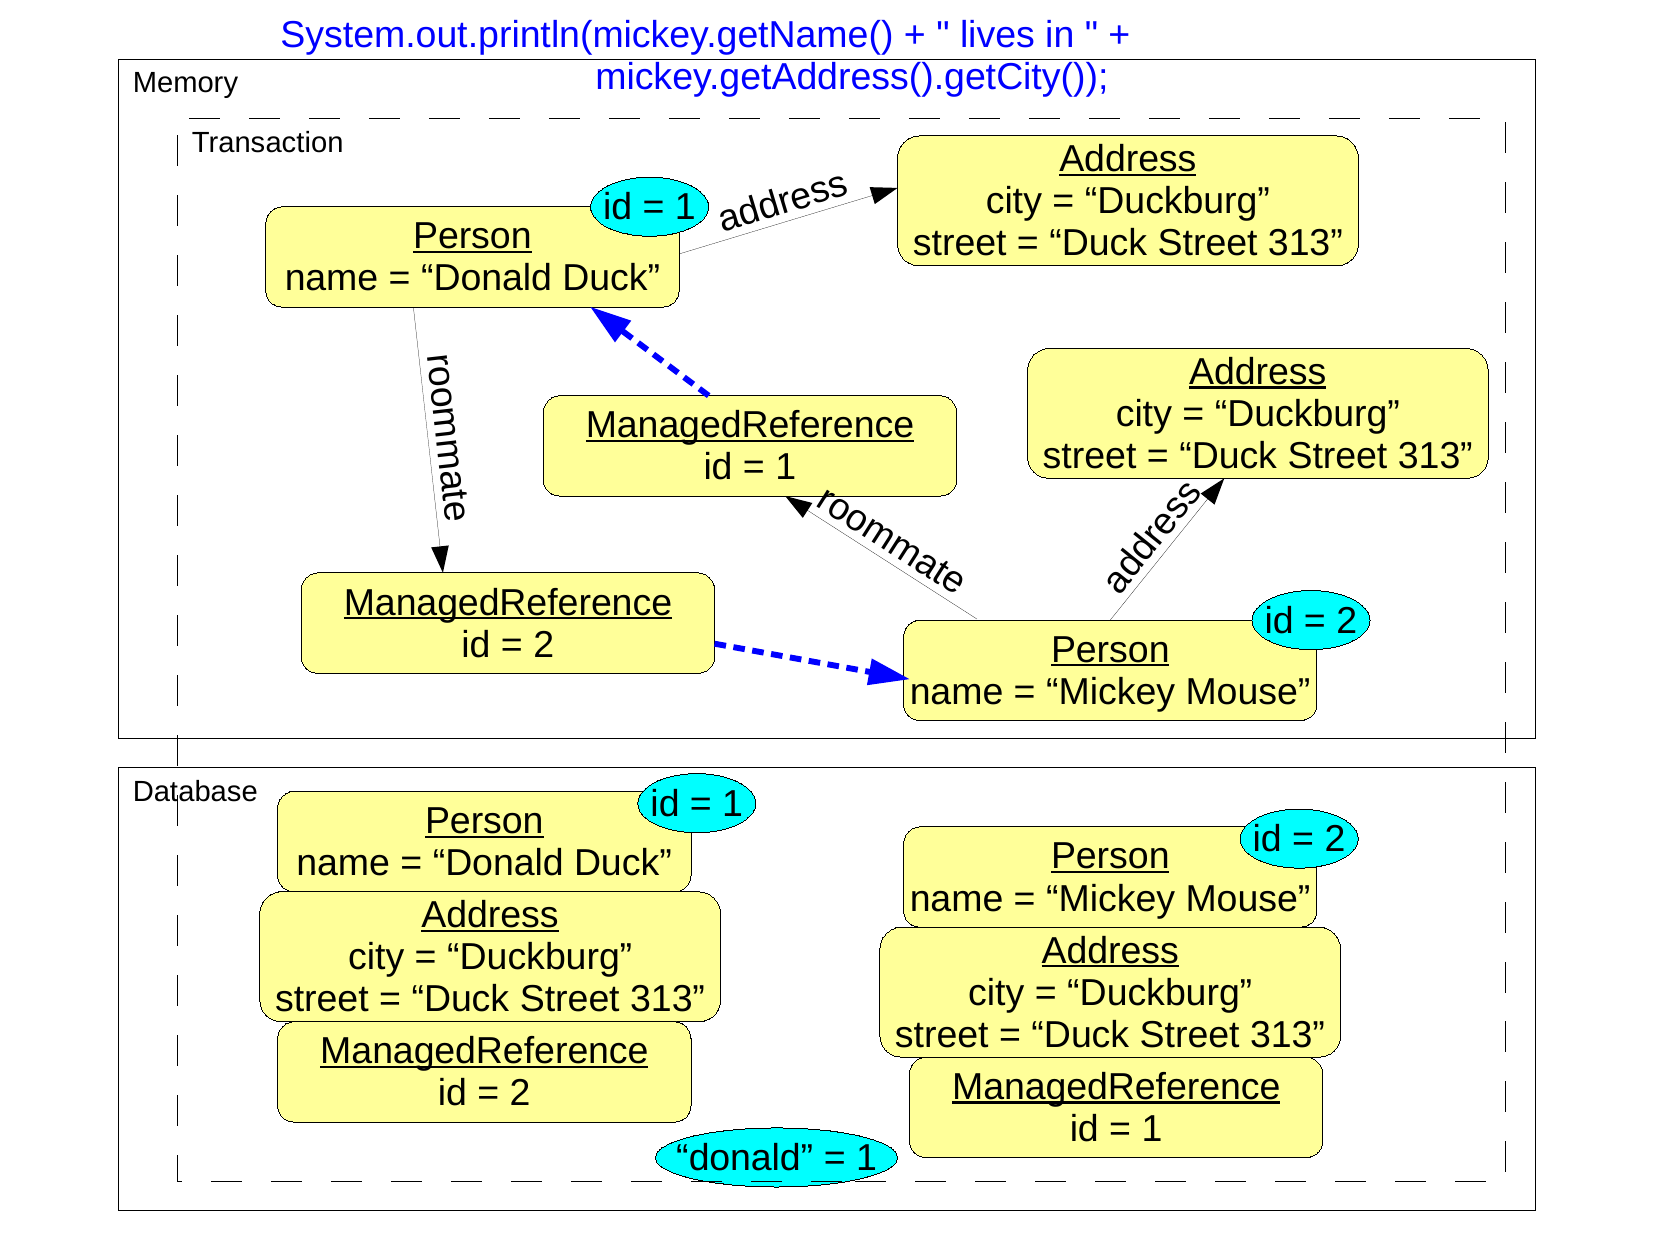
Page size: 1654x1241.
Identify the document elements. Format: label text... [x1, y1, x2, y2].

text_box System.out.println(mickey.getName() + " lives in " + mickey.getAddress().getCity()); [265, 6, 1654, 106]
text_box Address city = “Duckburg” street = “Duck Street 313” [1027, 348, 1489, 479]
text_box ManagedReference id = 1 [543, 395, 957, 497]
text_box ManagedReference id = 2 [301, 572, 715, 674]
text_box Person name = “Donald Duck” [265, 206, 680, 308]
text_box Database [118, 767, 1536, 1211]
text_box id = 1 [590, 177, 709, 237]
text_box id = 2 [1251, 590, 1371, 650]
text_box Memory [118, 59, 1536, 739]
text_box Transaction [177, 118, 1506, 1182]
text_box “donald” = 1 [709, 1182, 845, 1188]
text_box Address city = “Duckburg” street = “Duck Street 313” [897, 135, 1359, 266]
text_box Person name = “Mickey Mouse” [903, 620, 1317, 721]
